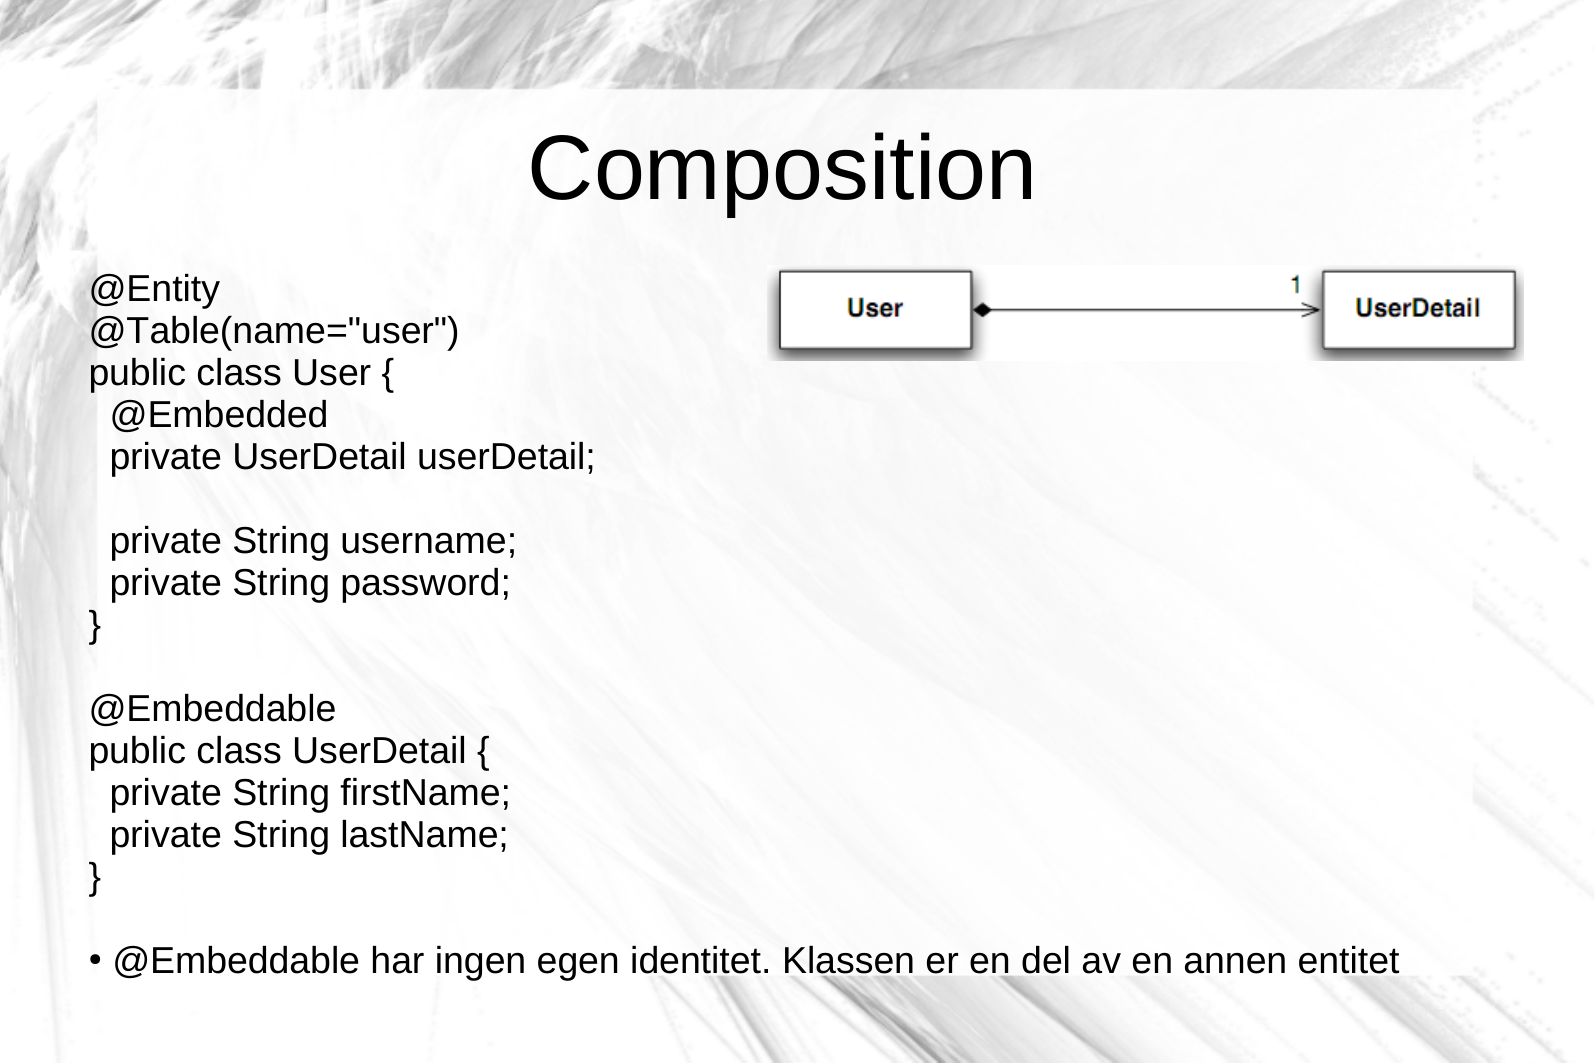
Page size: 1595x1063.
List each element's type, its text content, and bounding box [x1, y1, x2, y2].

subtitle @Entity @Table(name="user") public class User { @Embedded private UserDetail userDetail; private String username; private String password; } @Embeddable public class UserDetail { private String firstName; private String lastName; } @Embeddable har ingen egen identitet. Klassen er en del av en annen entitet [88, 265, 1490, 984]
title Composition [113, 96, 1453, 241]
picture [0, 0, 1595, 1063]
